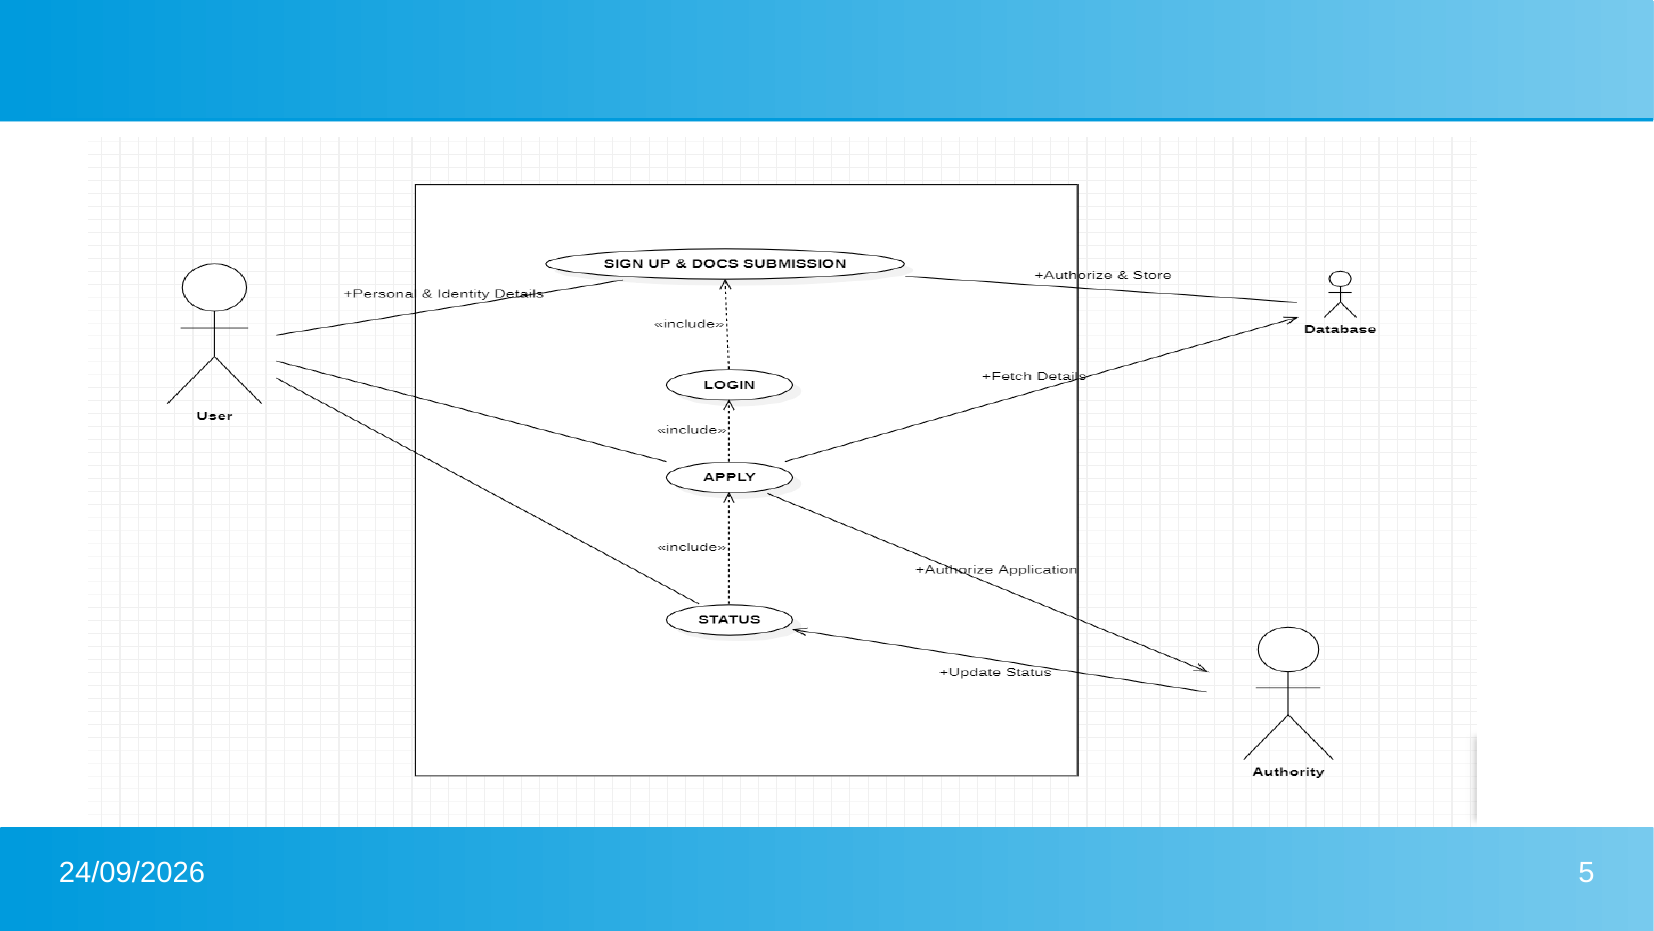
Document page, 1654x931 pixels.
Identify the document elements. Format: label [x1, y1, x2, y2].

picture [88, 137, 1477, 827]
